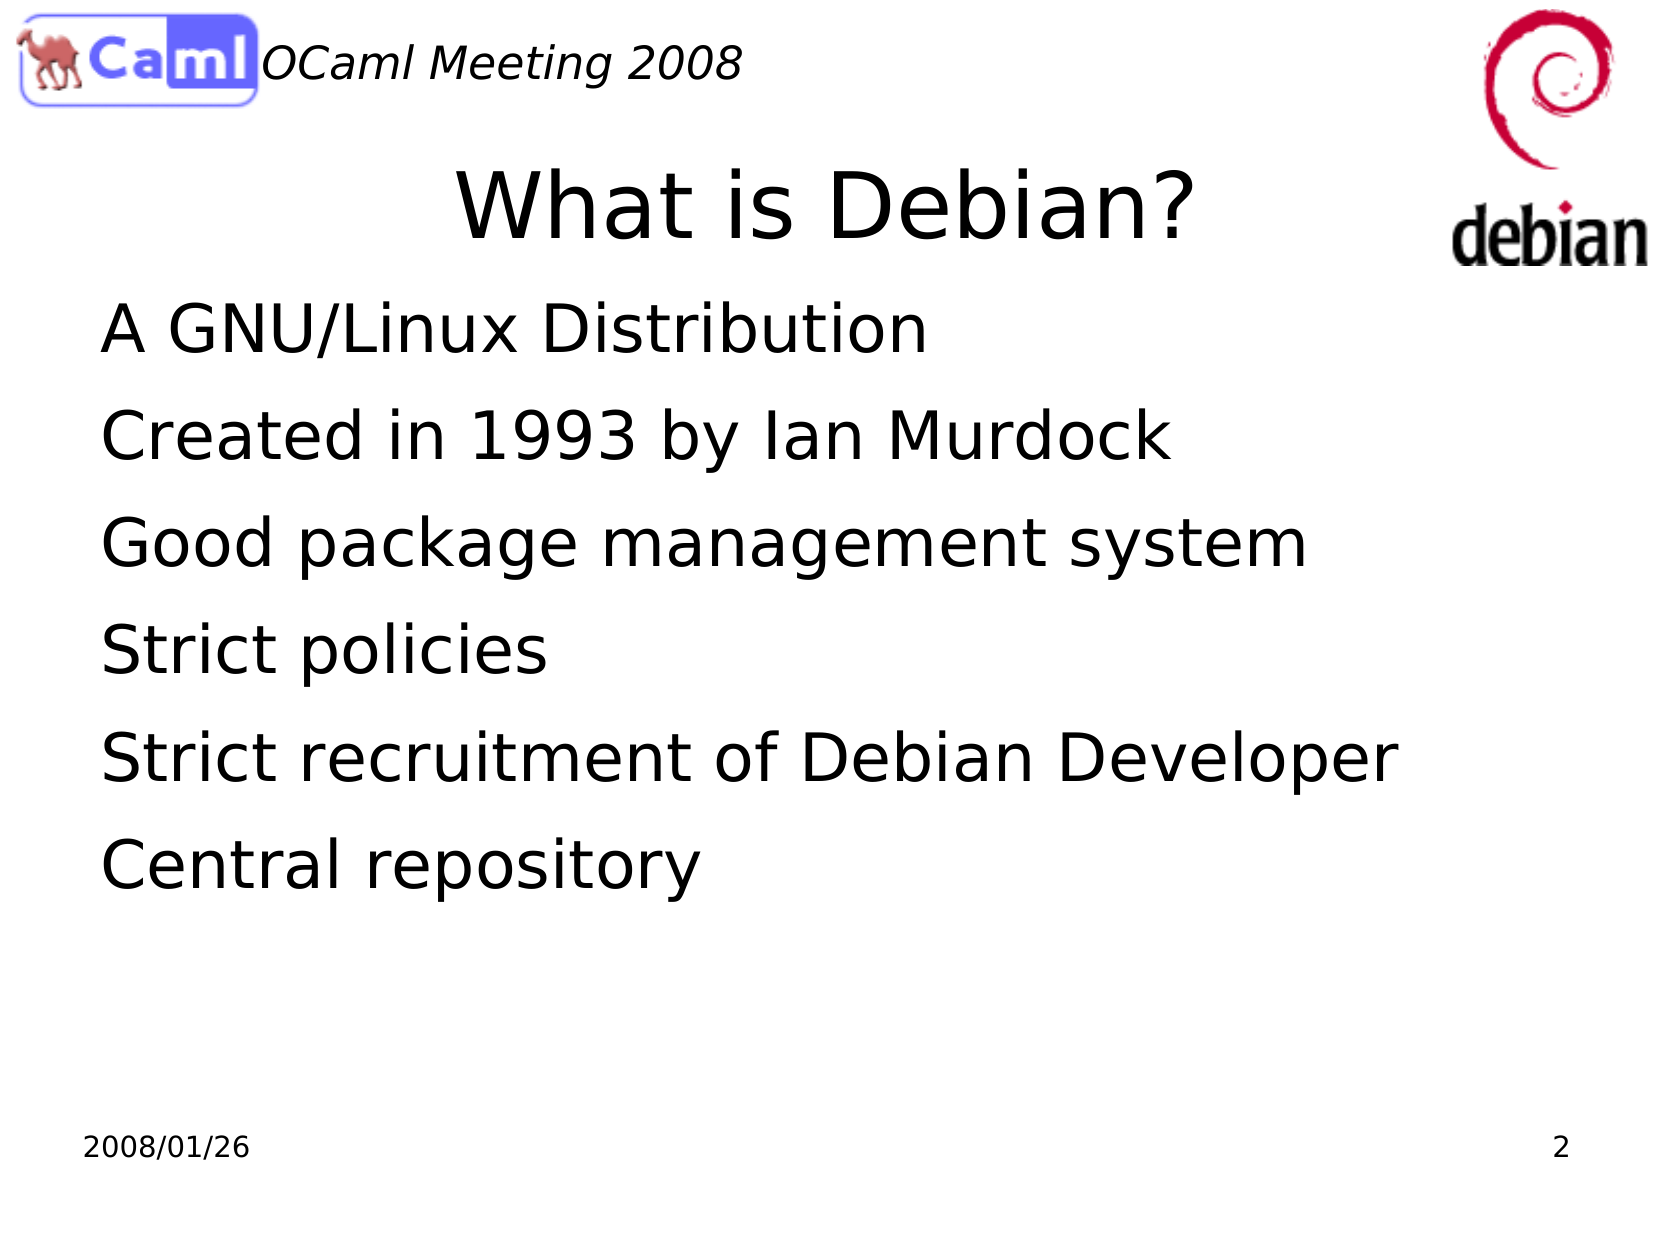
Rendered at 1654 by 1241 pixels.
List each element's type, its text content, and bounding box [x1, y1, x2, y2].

picture [1445, 9, 1654, 266]
picture [13, 3, 266, 119]
title What is Debian? [82, 118, 1571, 290]
list A GNU/Linux Distribution Created in 1993 by Ian Murdock Good package management system Strict policies Strict recruitment of Debian Developer Central repository [82, 290, 1571, 1109]
